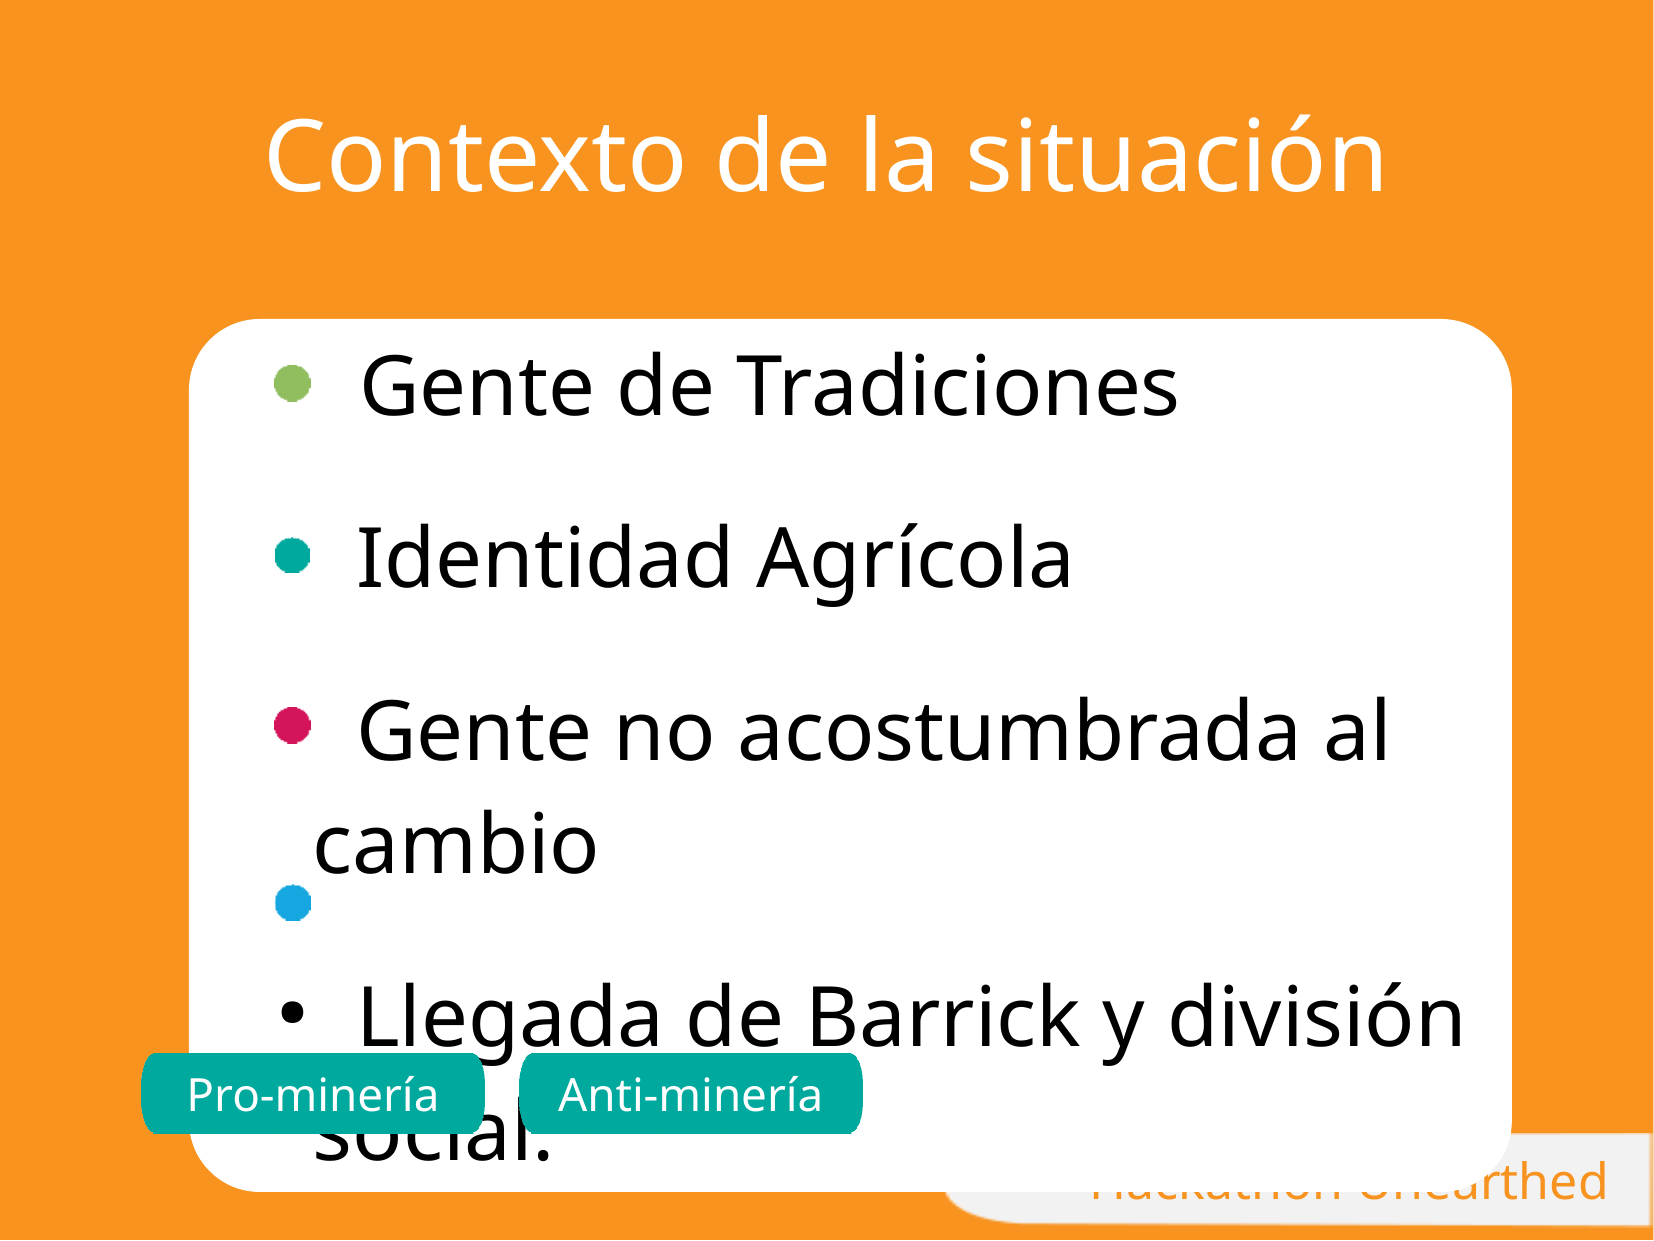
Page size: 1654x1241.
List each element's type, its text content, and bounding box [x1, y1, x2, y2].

text_box Gente de Tradiciones Identidad Agrícola Gente no acostumbrada al cambio Llegada de Barrick y división social. [188, 318, 1512, 993]
picture [141, 1053, 485, 1134]
picture [274, 365, 311, 402]
picture [274, 884, 311, 921]
text_box Hackathon Unearthed [1074, 1138, 1531, 1222]
title Contexto de la situación [82, 49, 1571, 257]
picture [274, 707, 311, 744]
picture [275, 537, 310, 573]
picture [519, 1053, 863, 1134]
picture [944, 1133, 1654, 1228]
